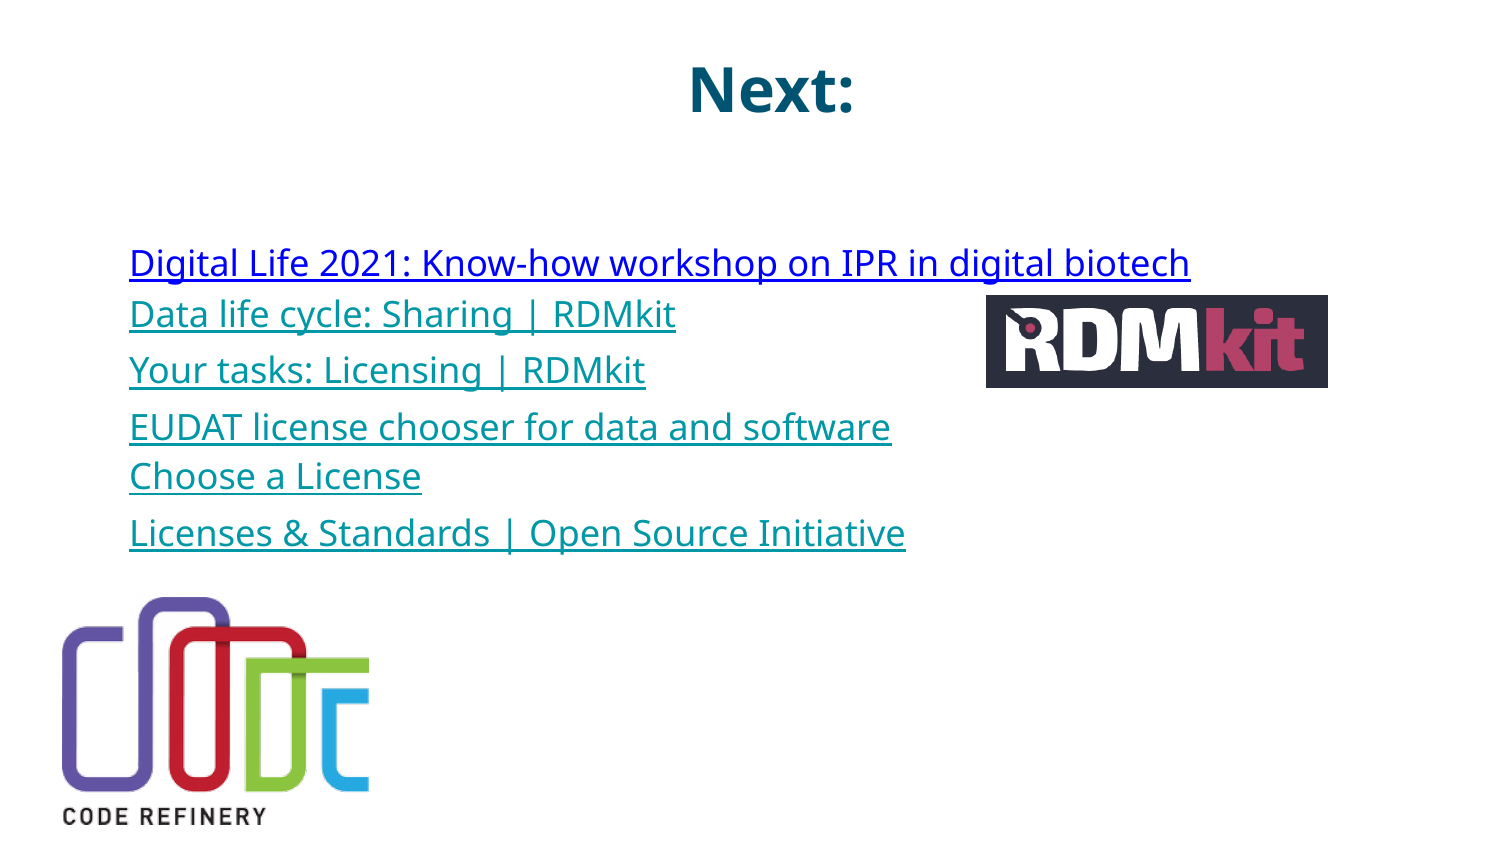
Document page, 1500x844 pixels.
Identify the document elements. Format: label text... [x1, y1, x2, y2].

picture [986, 295, 1328, 388]
subtitle Digital Life 2021: Know-how workshop on IPR in digital biotech Data life cycle: Sharing | RDMkit Your tasks: Licensing | RDMkit EUDAT license chooser for data and software Choose a License Licenses & Standards | Open Source Initiative [71, 182, 1364, 576]
text_box Next: [325, 44, 1218, 159]
picture [62, 581, 369, 826]
